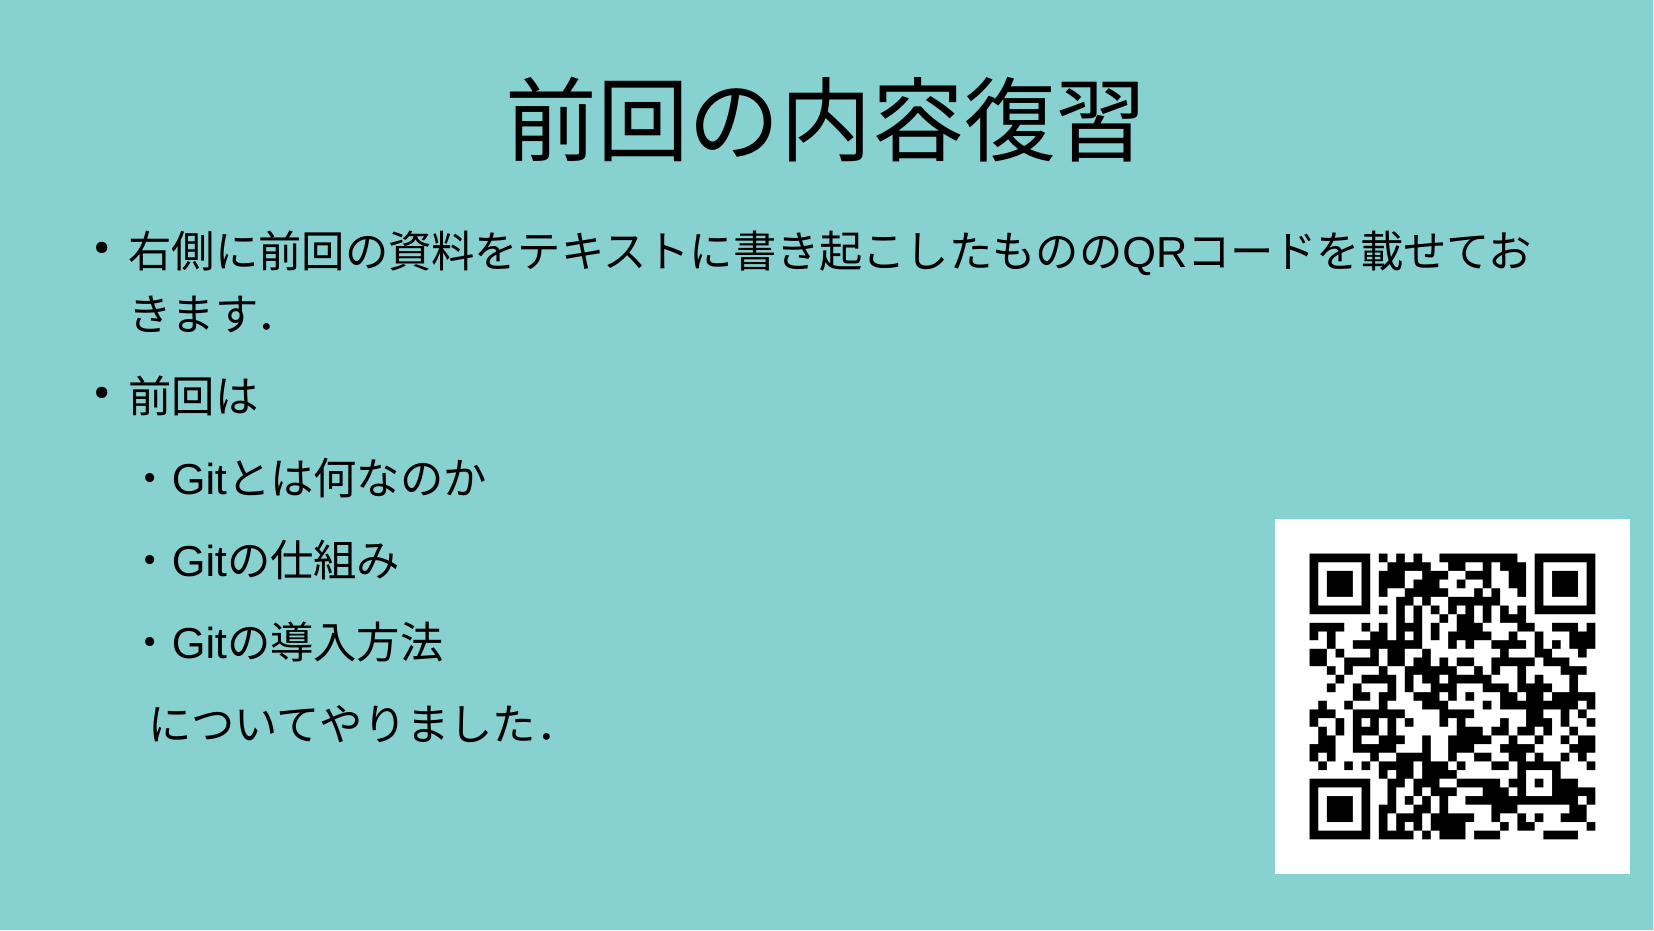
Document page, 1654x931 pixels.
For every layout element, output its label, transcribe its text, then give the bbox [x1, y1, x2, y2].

picture [1275, 519, 1630, 875]
title 前回の内容復習 [82, 37, 1571, 193]
list 右側に前回の資料をテキストに書き起こしたもののQRコードを載せておきます． 前回は ・Gitとは何なのか ・Gitの仕組み ・Gitの導入方法 についてやりました． [82, 217, 1571, 758]
